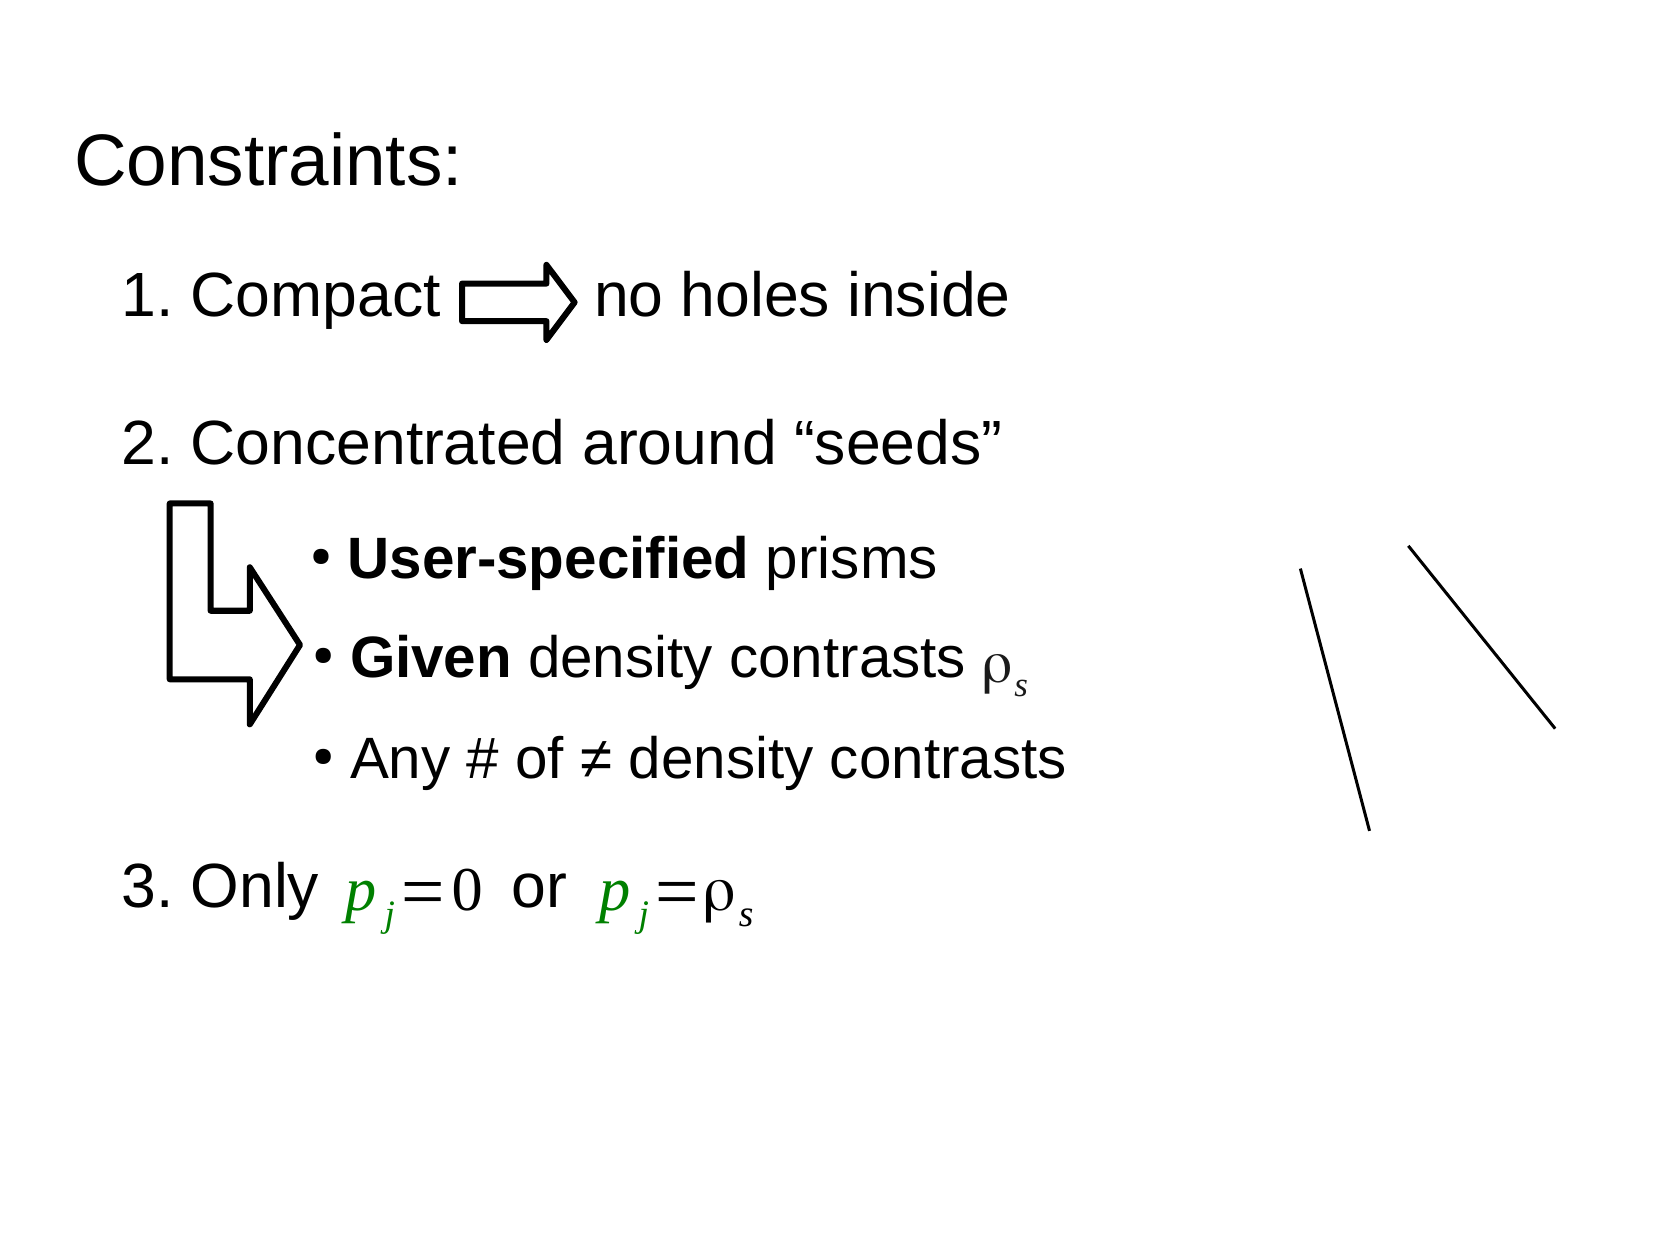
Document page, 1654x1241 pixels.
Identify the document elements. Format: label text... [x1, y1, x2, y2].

picture [1091, 272, 1619, 893]
text_box no holes inside [579, 253, 1027, 346]
text_box or [496, 843, 582, 937]
text_box 3. Only [106, 843, 353, 937]
text_box 2. Concentrated around “seeds” [106, 400, 1019, 494]
text_box [462, 264, 575, 340]
chart [331, 852, 488, 937]
text_box User-specified prisms [295, 518, 952, 609]
chart [585, 852, 759, 937]
text_box Any # of ≠ density contrasts [298, 718, 1082, 806]
text_box Given density contrasts [298, 617, 982, 708]
text_box Constraints: [59, 112, 478, 219]
chart [975, 628, 1034, 707]
text_box [169, 503, 298, 725]
text_box 1. Compact [106, 253, 453, 346]
